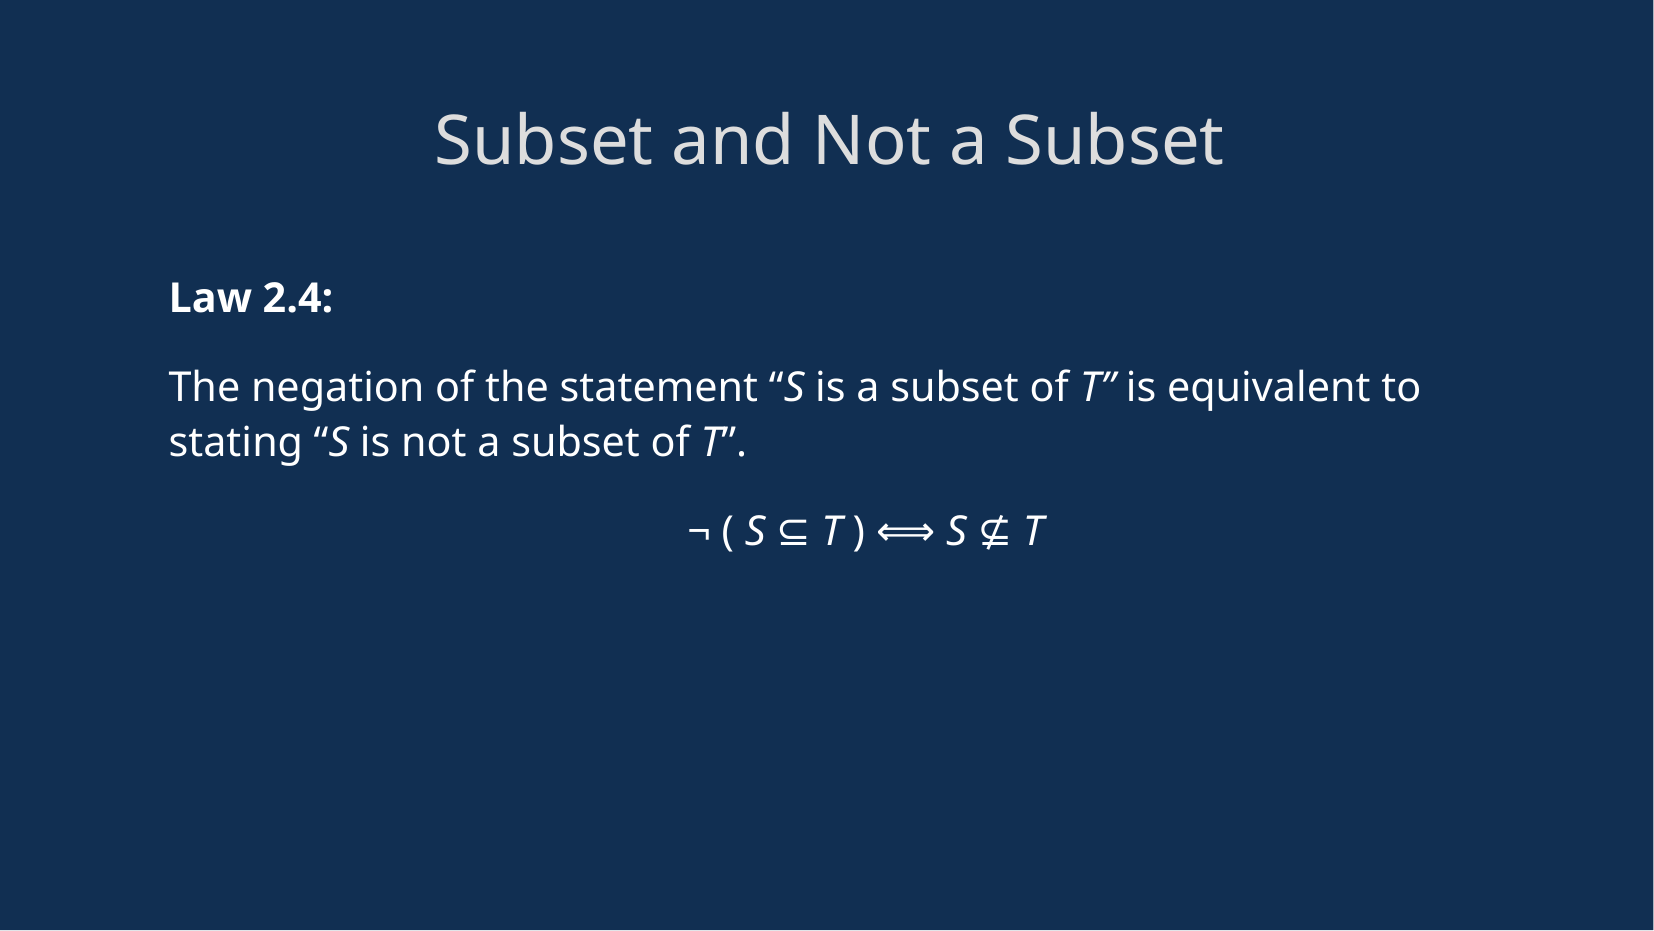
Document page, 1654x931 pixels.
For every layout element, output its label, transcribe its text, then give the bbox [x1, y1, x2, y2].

title Subset and Not a Subset [97, 56, 1563, 220]
list Law 2.4: The negation of the statement “S is a subset of T” is equivalent to stating “S is not a subset of T”. ¬ ( S ⊆ T ) ⟺ S ⊈ T [97, 268, 1563, 806]
